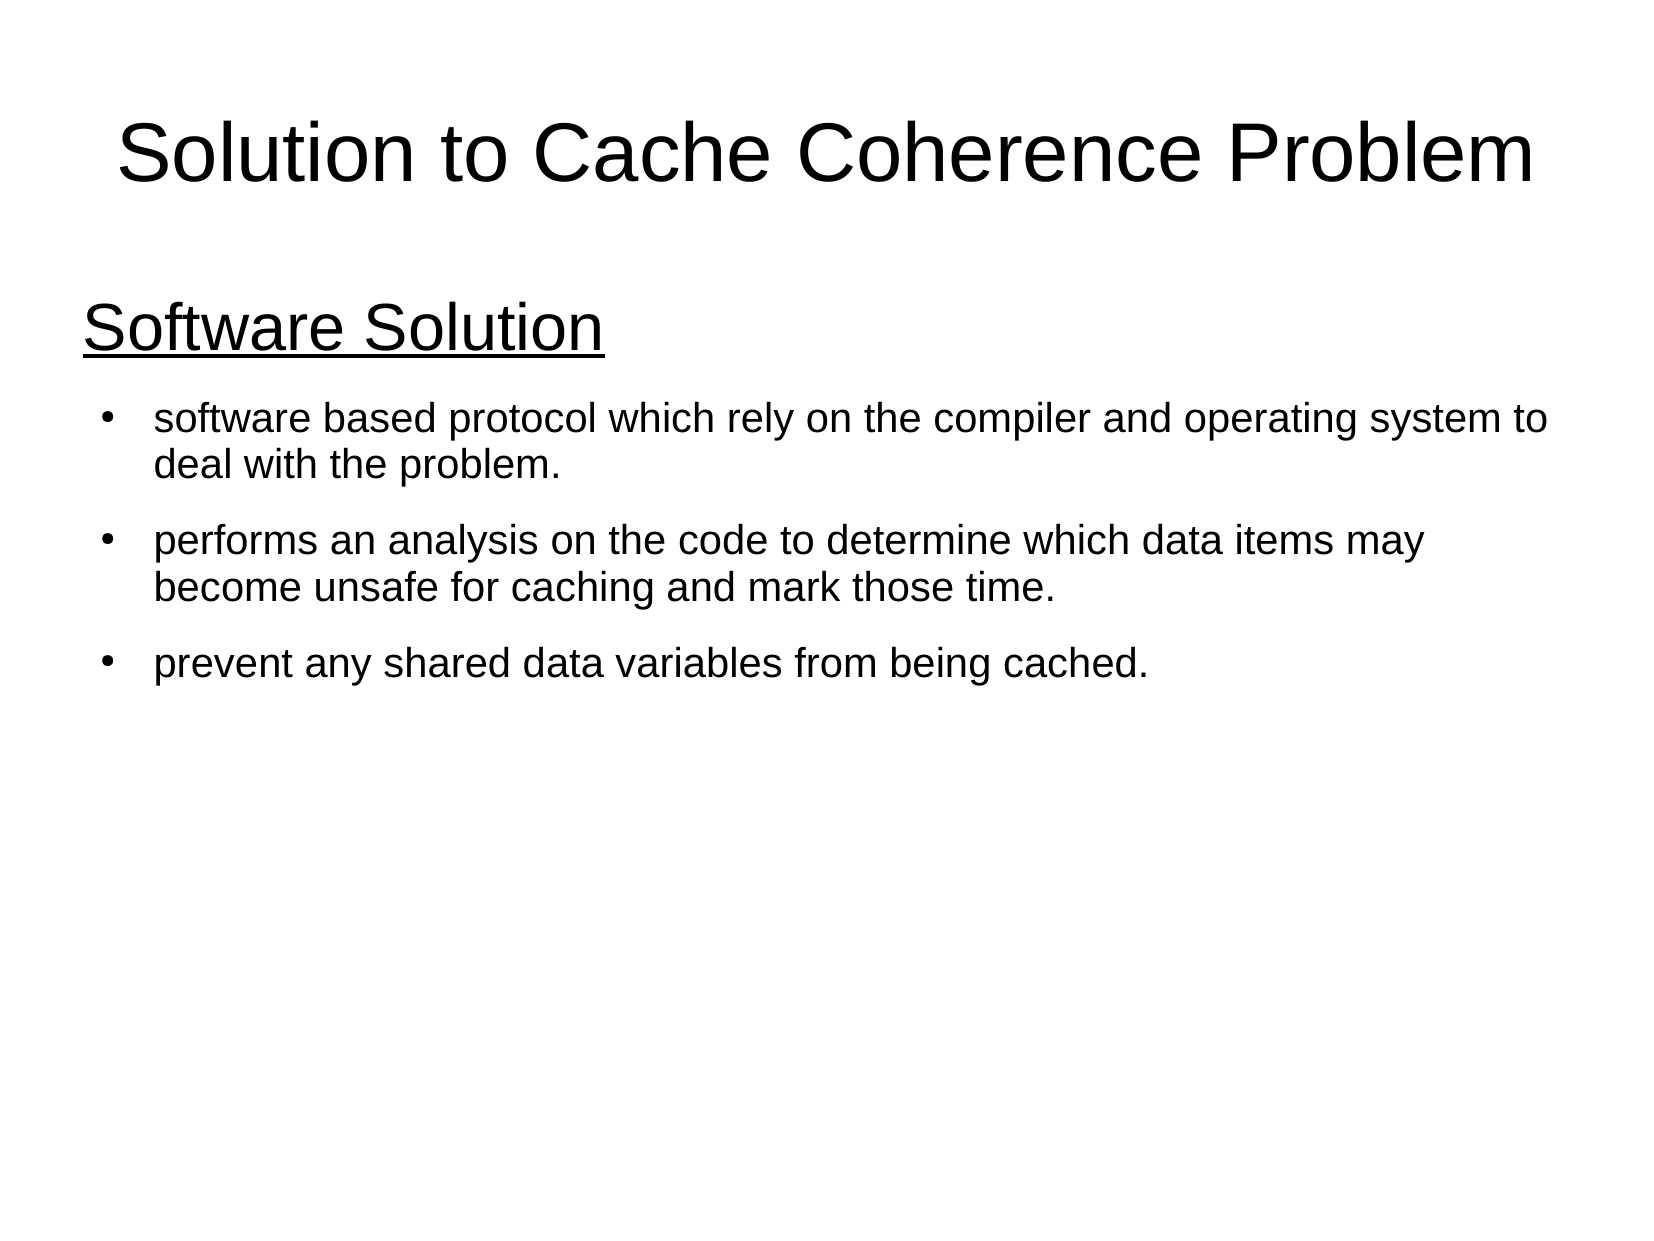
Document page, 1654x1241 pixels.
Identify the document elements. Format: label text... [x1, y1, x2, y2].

title Solution to Cache Coherence Problem [82, 49, 1571, 257]
list Software Solution software based protocol which rely on the compiler and operating system to deal with the problem. performs an analysis on the code to determine which data items may become unsafe for caching and mark those time. prevent any shared data variables from being cached. [82, 290, 1571, 1109]
